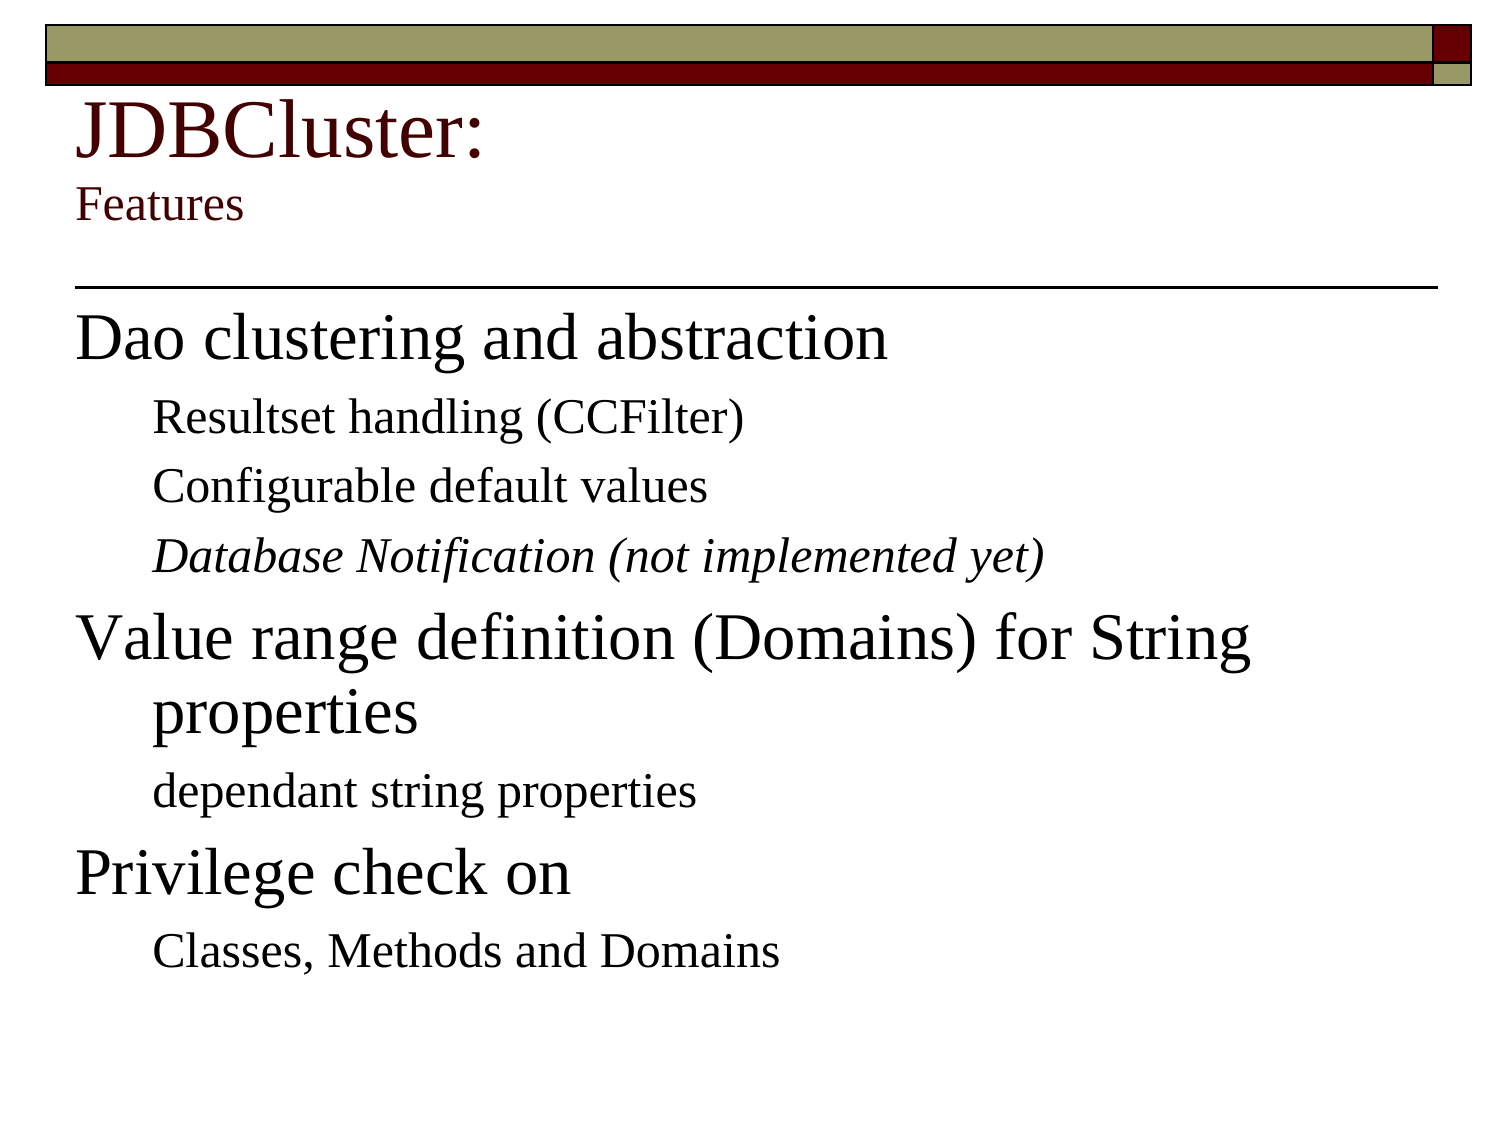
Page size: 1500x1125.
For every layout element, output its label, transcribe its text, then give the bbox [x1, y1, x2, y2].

title JDBCluster: Features [75, 39, 1426, 276]
list Dao clustering and abstraction Resultset handling (CCFilter) Configurable default values Database Notification (not implemented yet) Value range definition (Domains) for String properties dependant string properties Privilege check on Classes, Methods and Domains [75, 299, 1426, 1063]
